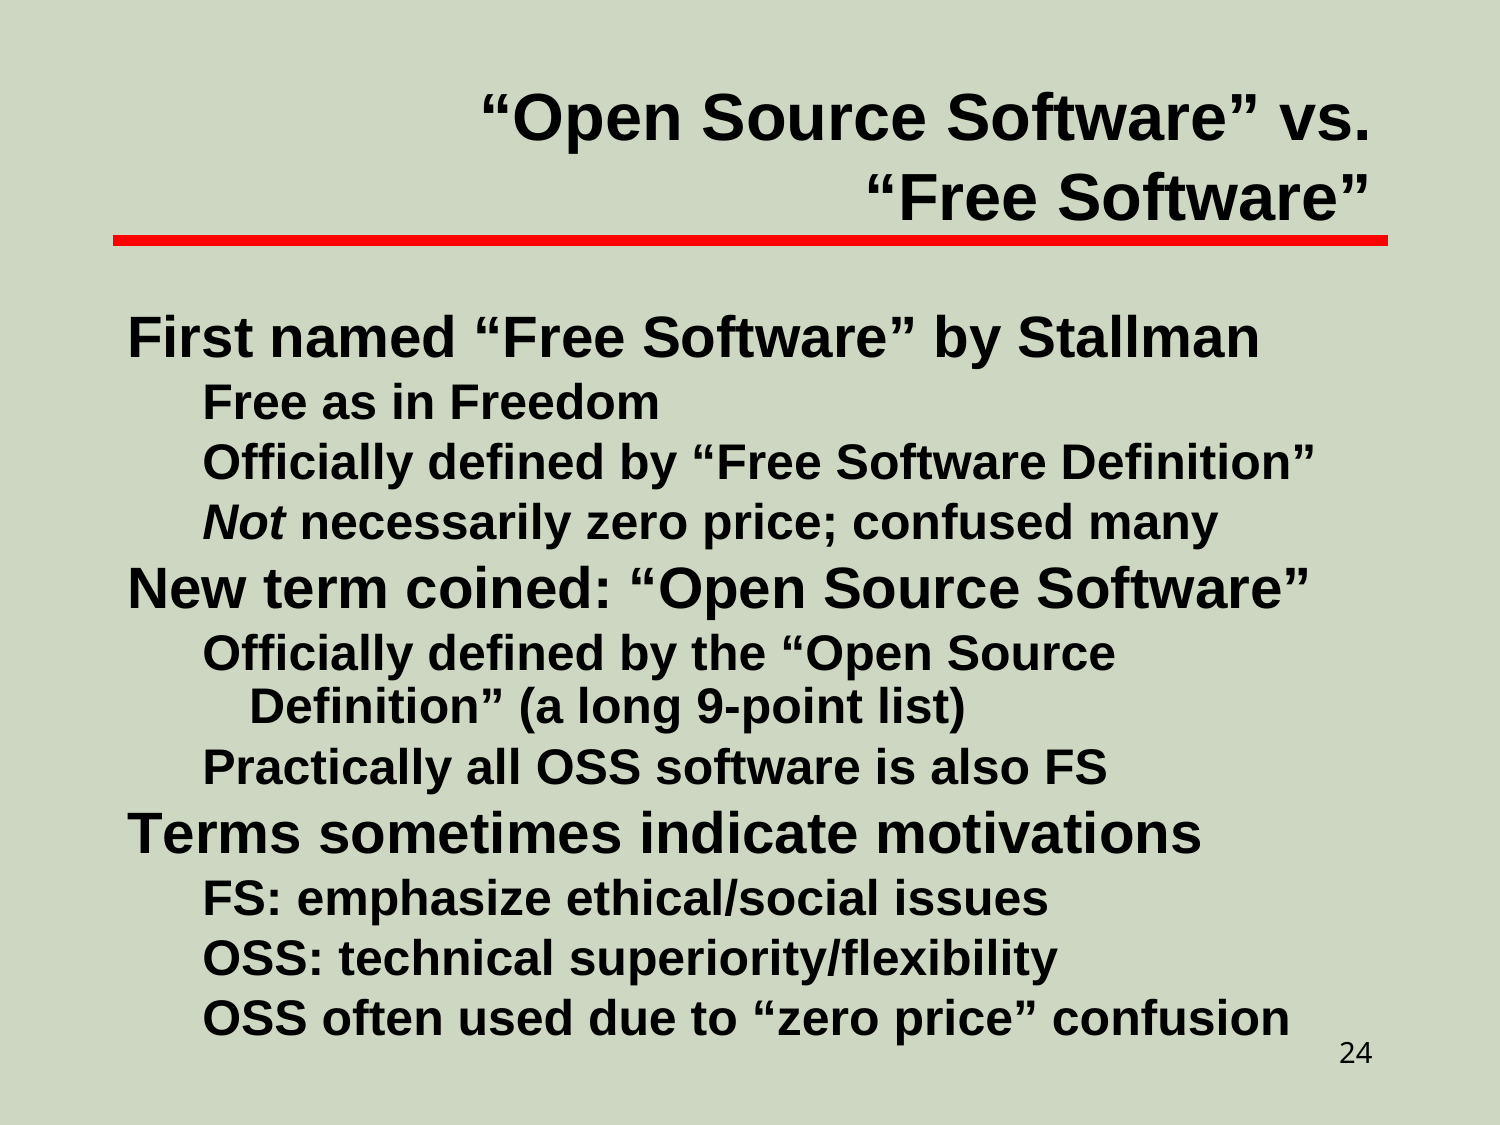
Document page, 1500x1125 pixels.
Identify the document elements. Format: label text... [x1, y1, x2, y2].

list First named “Free Software” by Stallman Free as in Freedom Officially defined by “Free Software Definition” Not necessarily zero price; confused many New term coined: “Open Source Software” Officially defined by the “Open Source Definition” (a long 9-point list) Practically all OSS software is also FS Terms sometimes indicate motivations FS: emphasize ethical/social issues OSS: technical superiority/flexibility OSS often used due to “zero price” confusion [112, 299, 1388, 1094]
title “Open Source Software” vs. “Free Software” [337, 69, 1388, 240]
